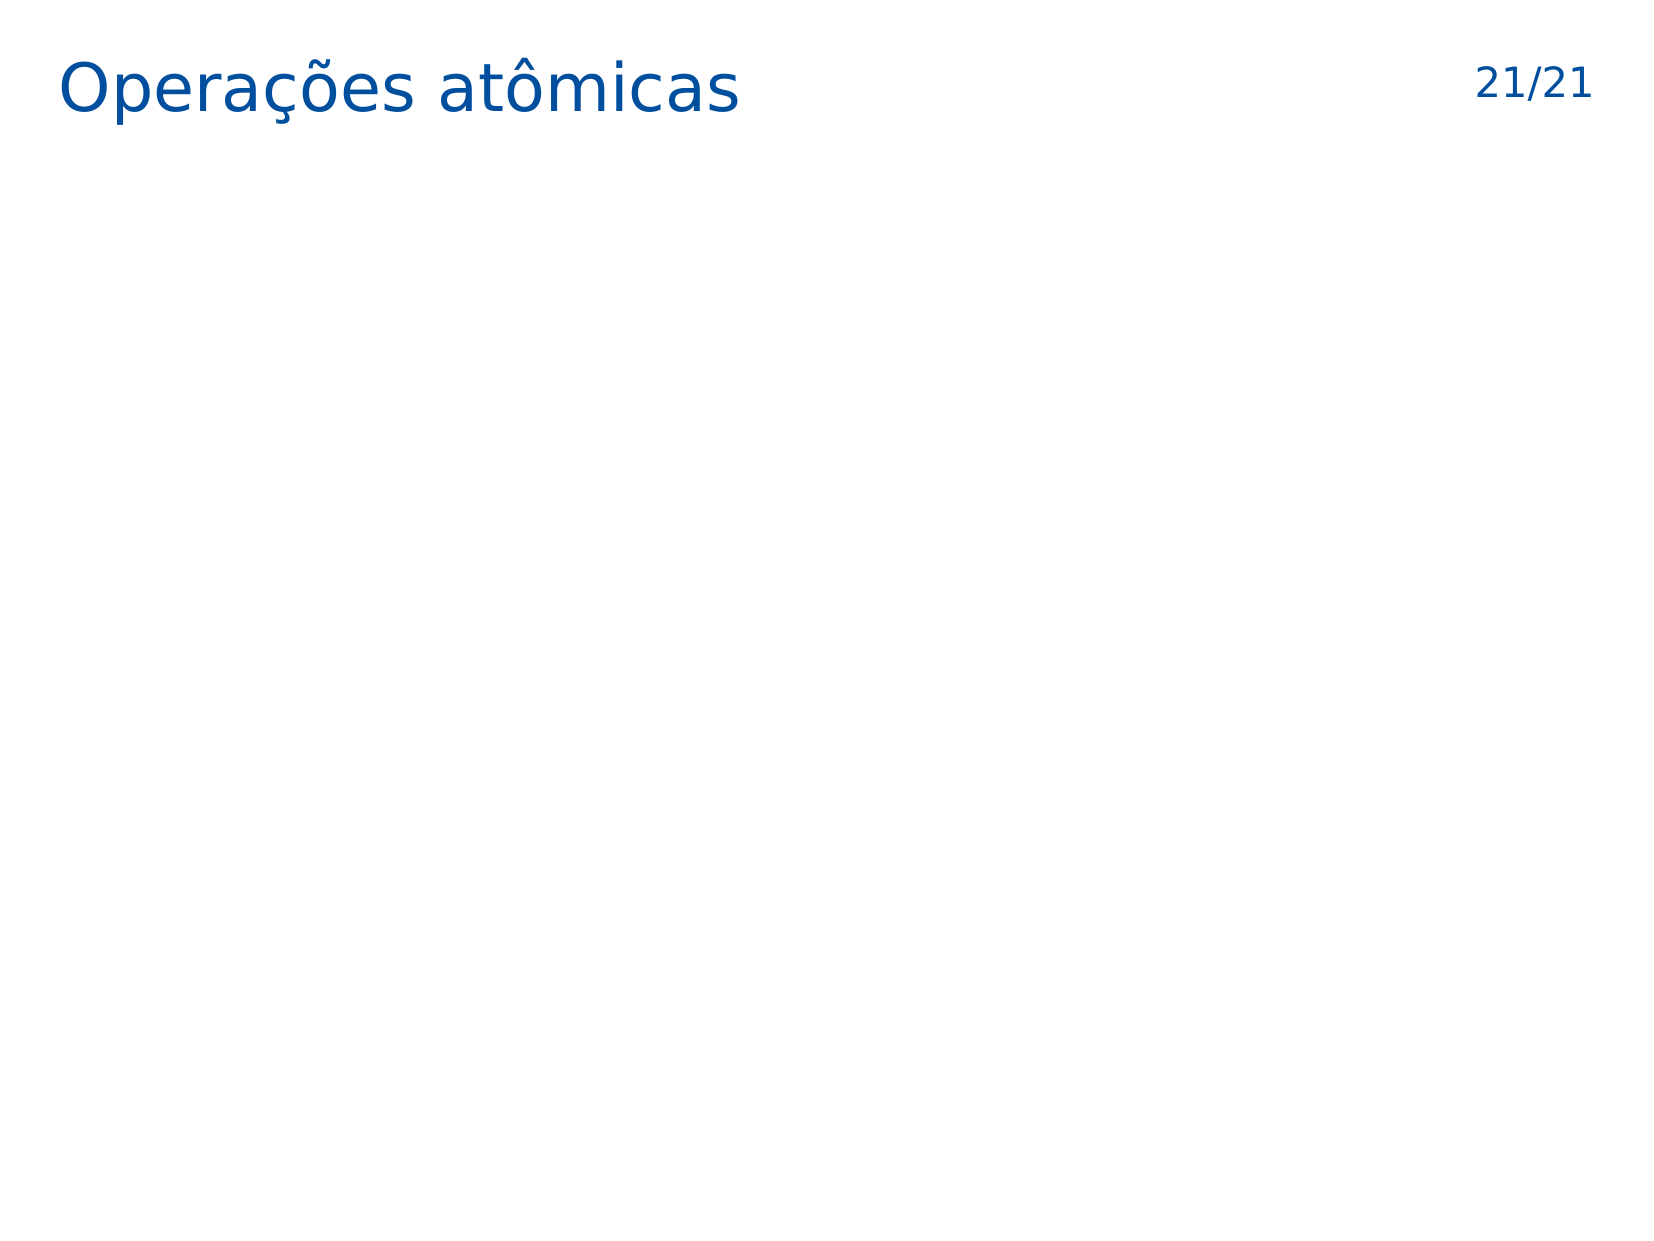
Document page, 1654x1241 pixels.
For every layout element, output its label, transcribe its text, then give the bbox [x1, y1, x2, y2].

title Operações atômicas [59, 29, 1625, 148]
